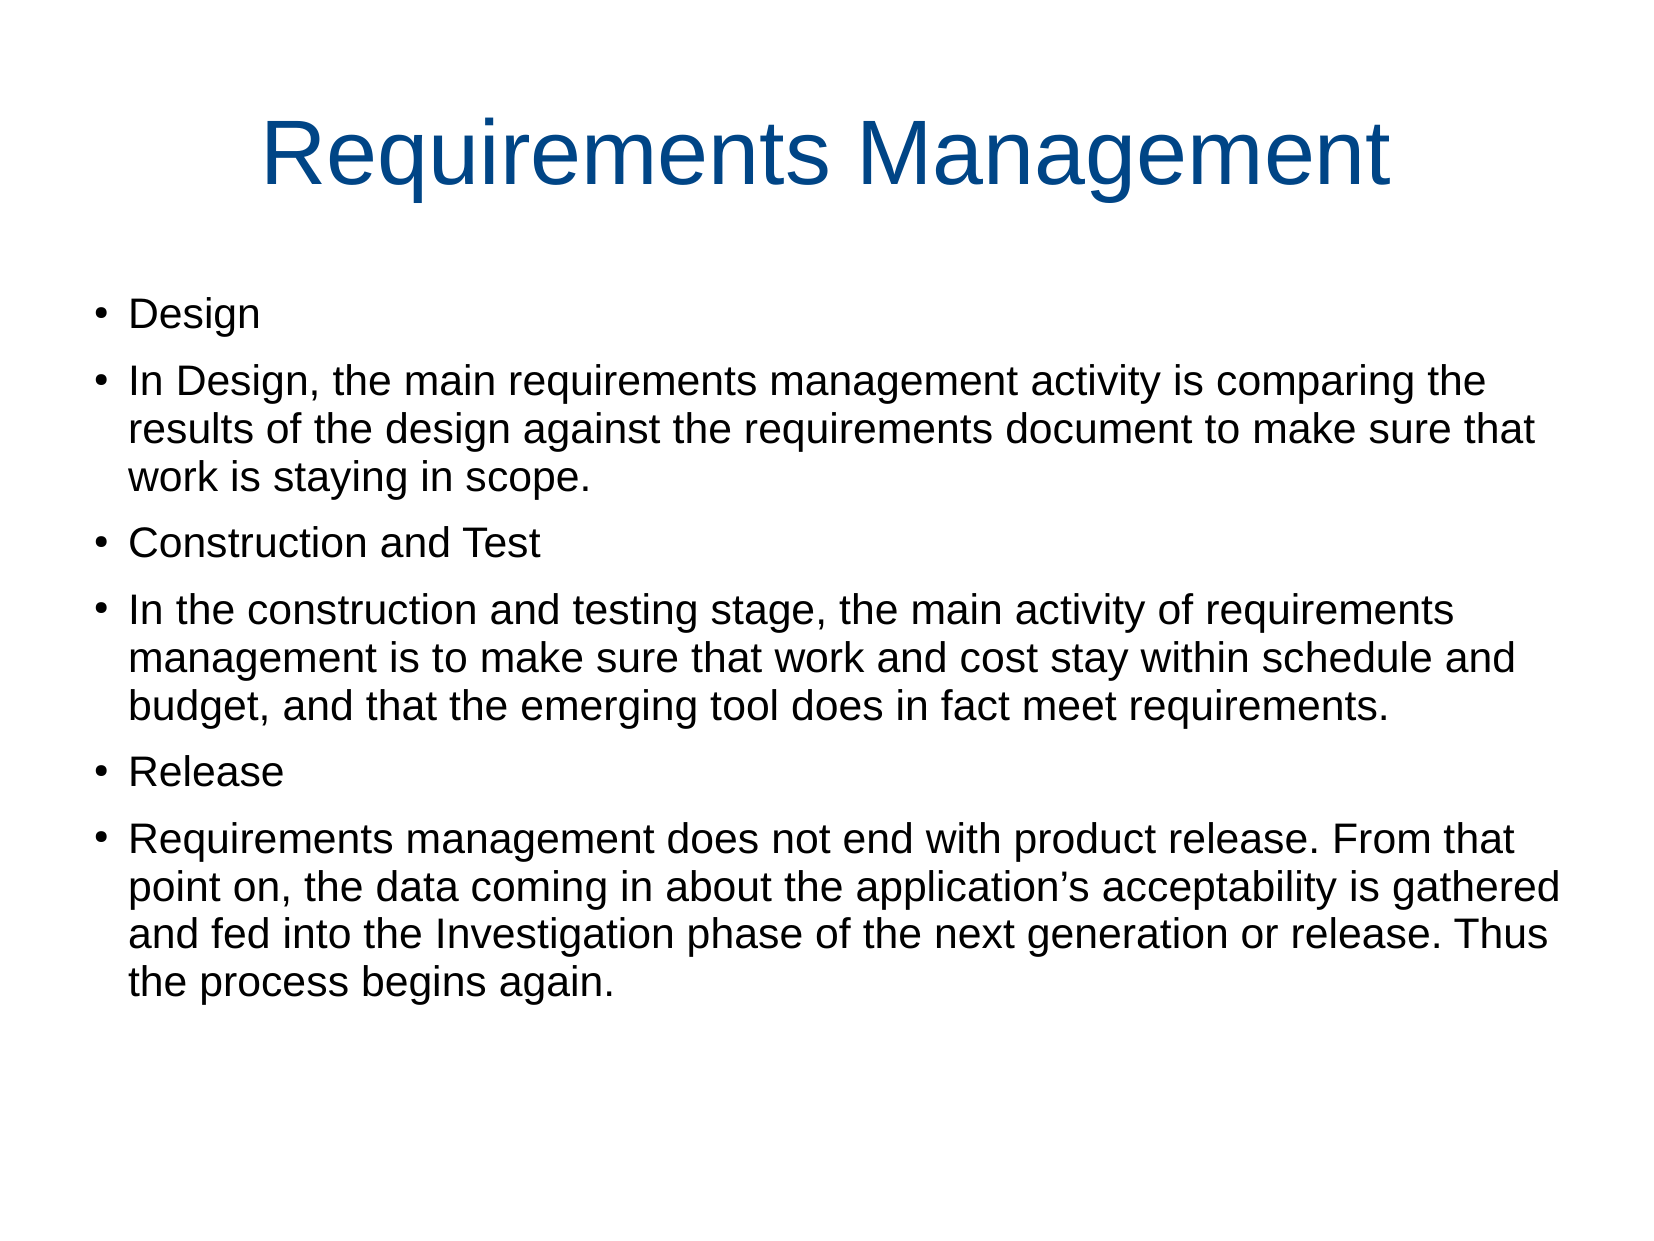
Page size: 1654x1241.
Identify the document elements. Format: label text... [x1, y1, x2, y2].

title Requirements Management [82, 49, 1571, 257]
list Design In Design, the main requirements management activity is comparing the results of the design against the requirements document to make sure that work is staying in scope. Construction and Test In the construction and testing stage, the main activity of requirements management is to make sure that work and cost stay within schedule and budget, and that the emerging tool does in fact meet requirements. Release Requirements management does not end with product release. From that point on, the data coming in about the application’s acceptability is gathered and fed into the Investigation phase of the next generation or release. Thus the process begins again. [82, 290, 1571, 1010]
